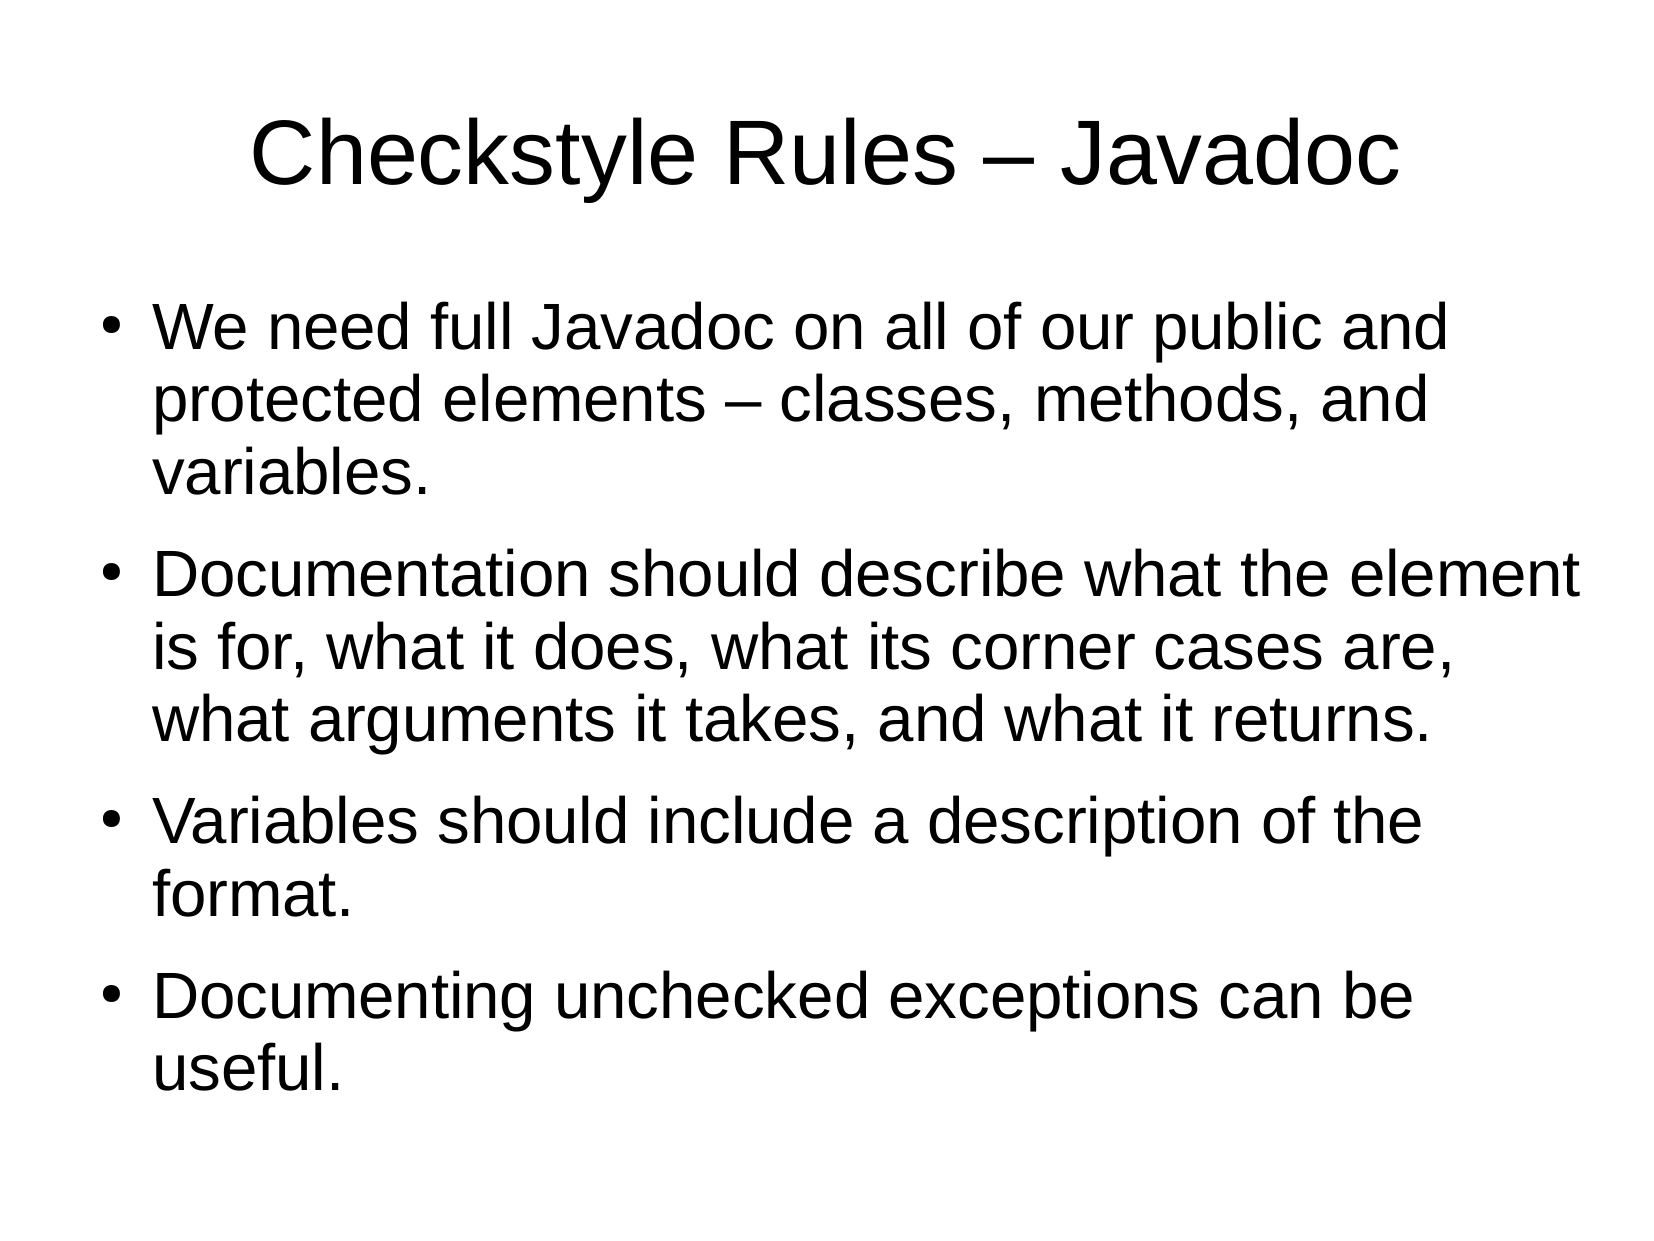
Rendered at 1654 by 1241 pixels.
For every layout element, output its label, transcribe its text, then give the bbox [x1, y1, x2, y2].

list We need full Javadoc on all of our public and protected elements – classes, methods, and variables. Documentation should describe what the element is for, what it does, what its corner cases are, what arguments it takes, and what it returns. Variables should include a description of the format. Documenting unchecked exceptions can be useful. [82, 290, 1595, 1182]
title Checkstyle Rules – Javadoc [82, 56, 1571, 250]
